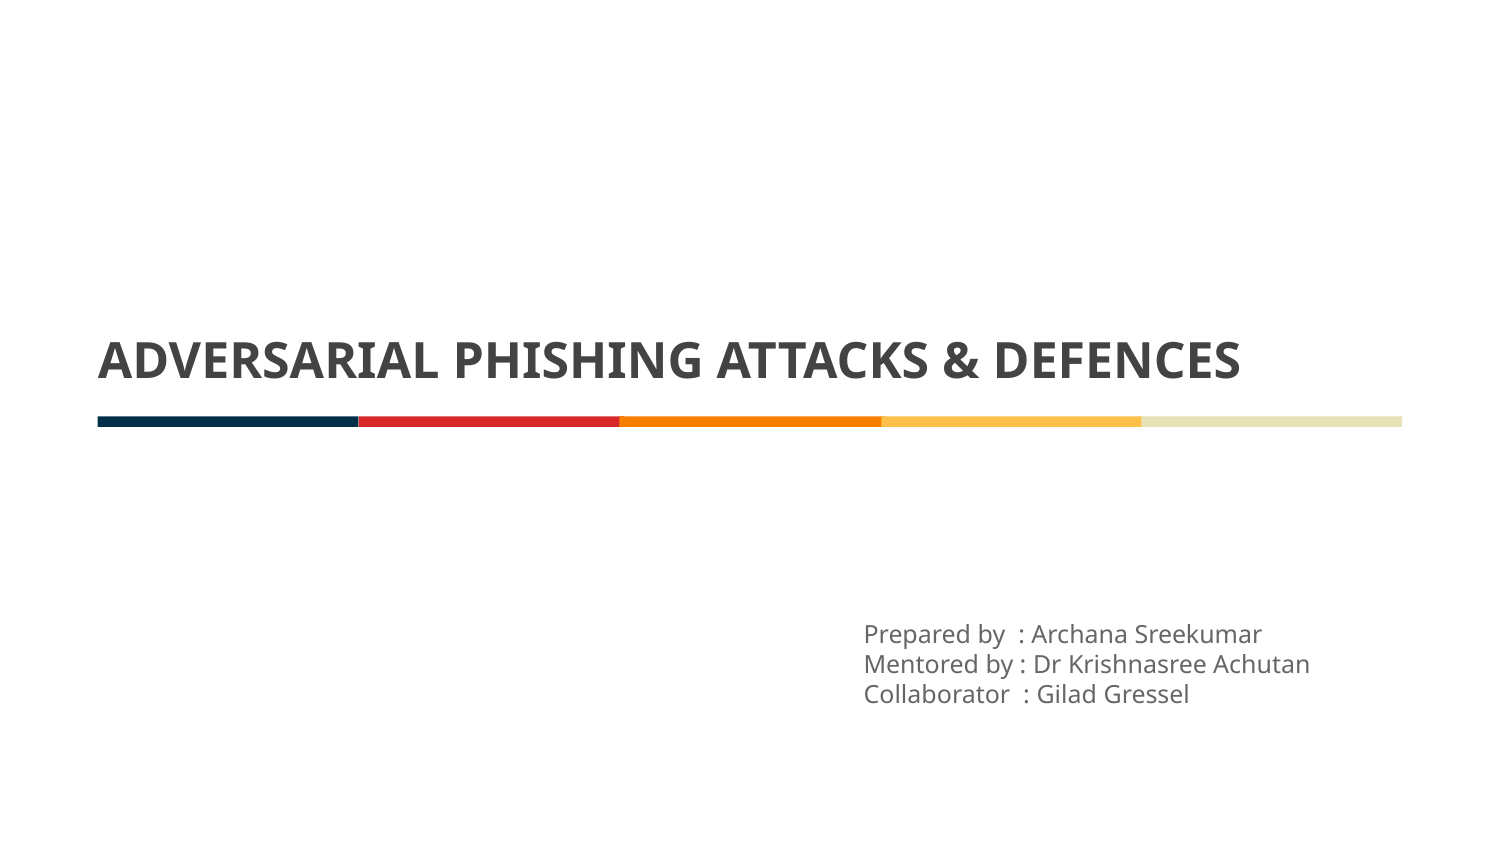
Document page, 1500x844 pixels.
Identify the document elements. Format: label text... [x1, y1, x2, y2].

subtitle Prepared by : Archana Sreekumar Mentored by : Dr Krishnasree Achutan Collaborator : Gilad Gressel [848, 603, 1500, 819]
title ADVERSARIAL PHISHING ATTACKS & DEFENCES [82, 225, 1403, 404]
